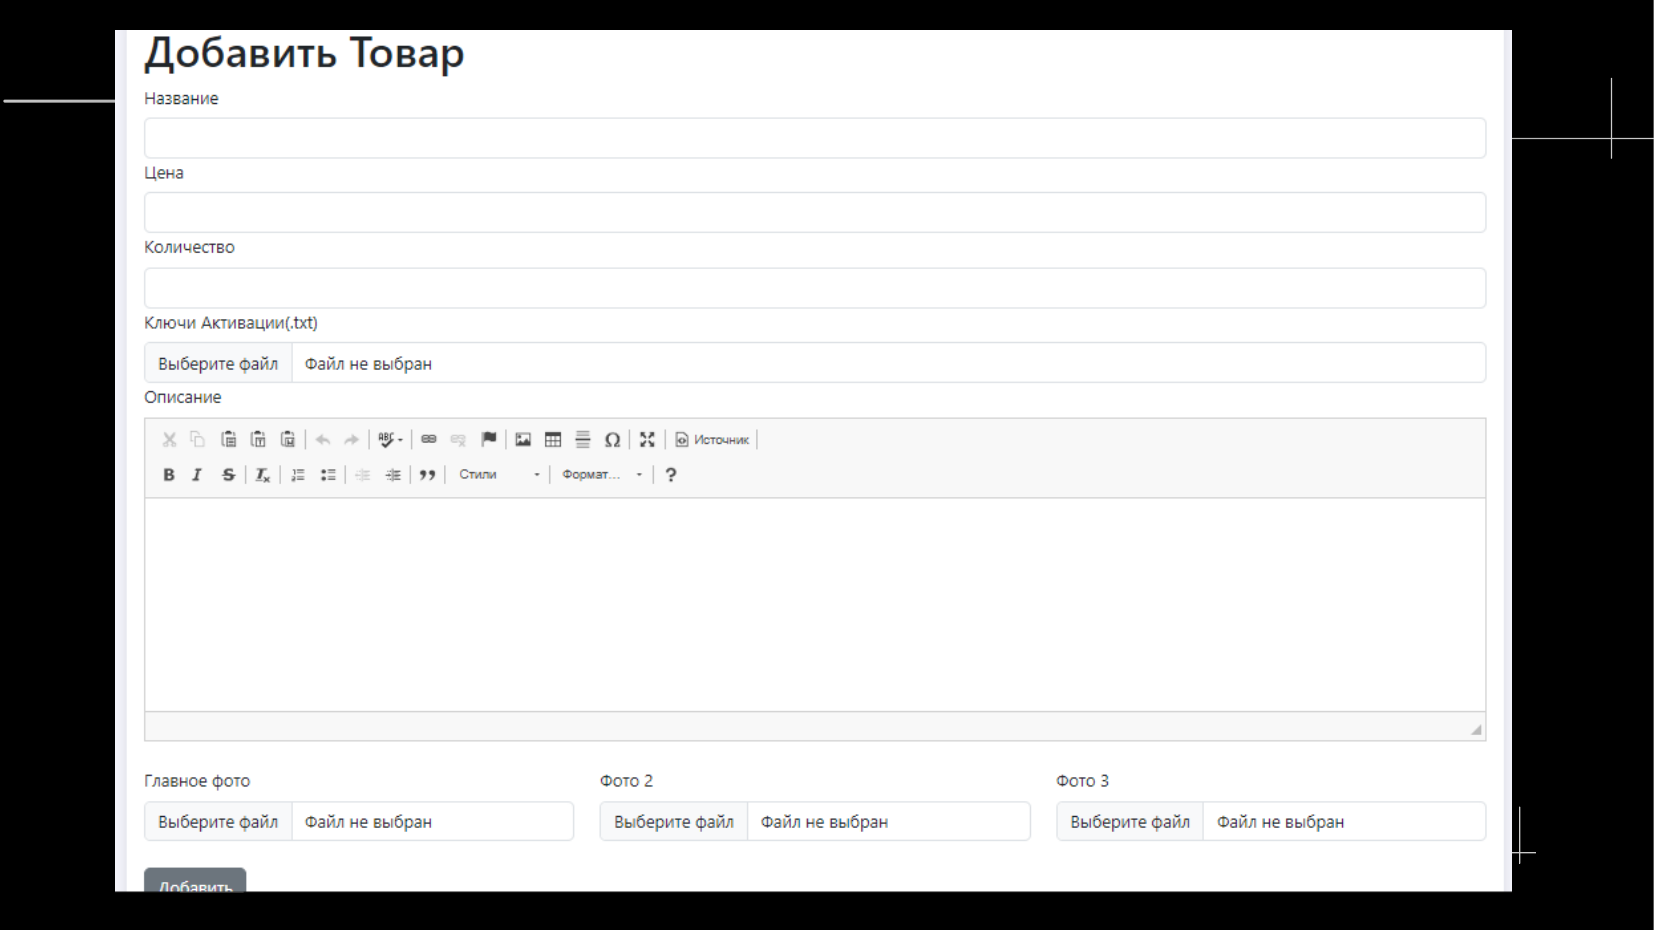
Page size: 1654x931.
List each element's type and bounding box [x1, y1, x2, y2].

picture [115, 30, 1512, 893]
